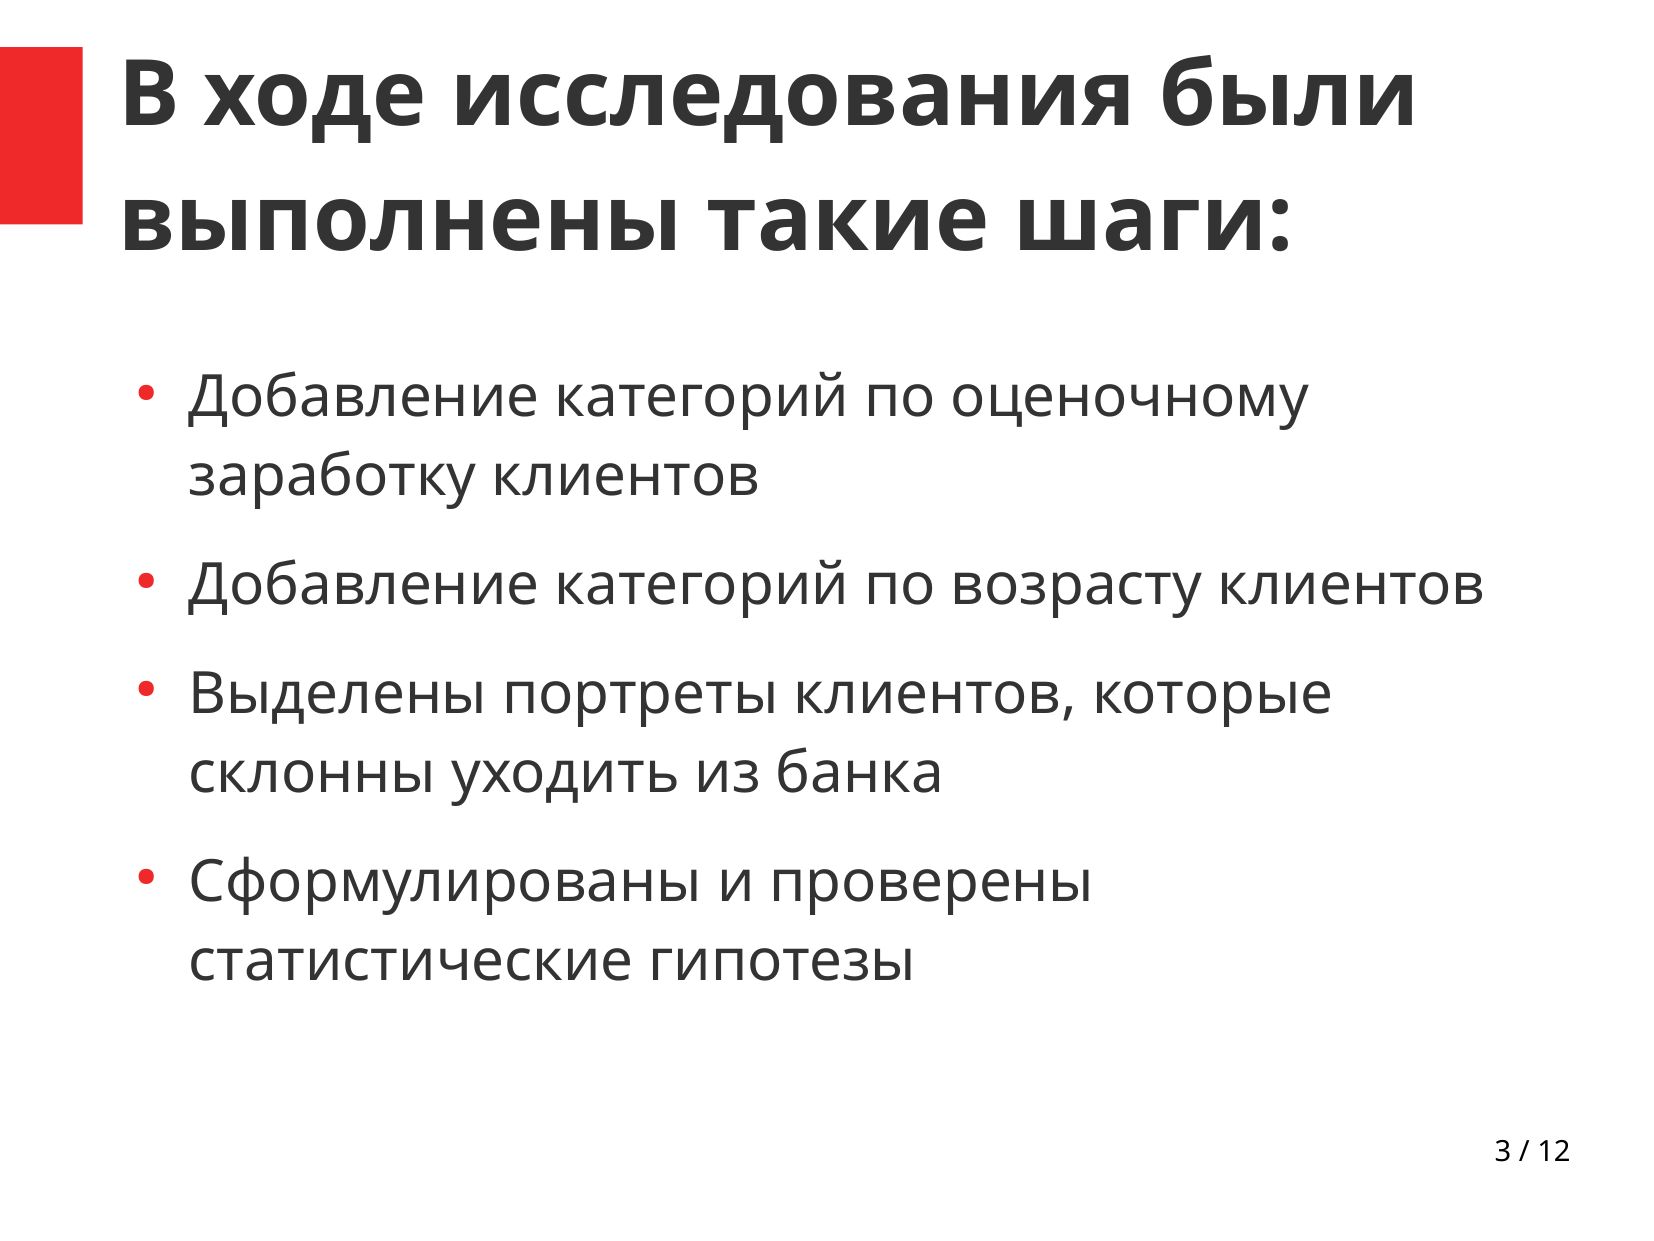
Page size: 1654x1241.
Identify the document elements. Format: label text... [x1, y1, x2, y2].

title В ходе исследования были выполнены такие шаги: [118, 27, 1571, 278]
list Добавление категорий по оценочному заработку клиентов Добавление категорий по возрасту клиентов Выделены портреты клиентов, которые склонны уходить из банка Сформулированы и проверены статистические гипотезы [118, 354, 1536, 1074]
